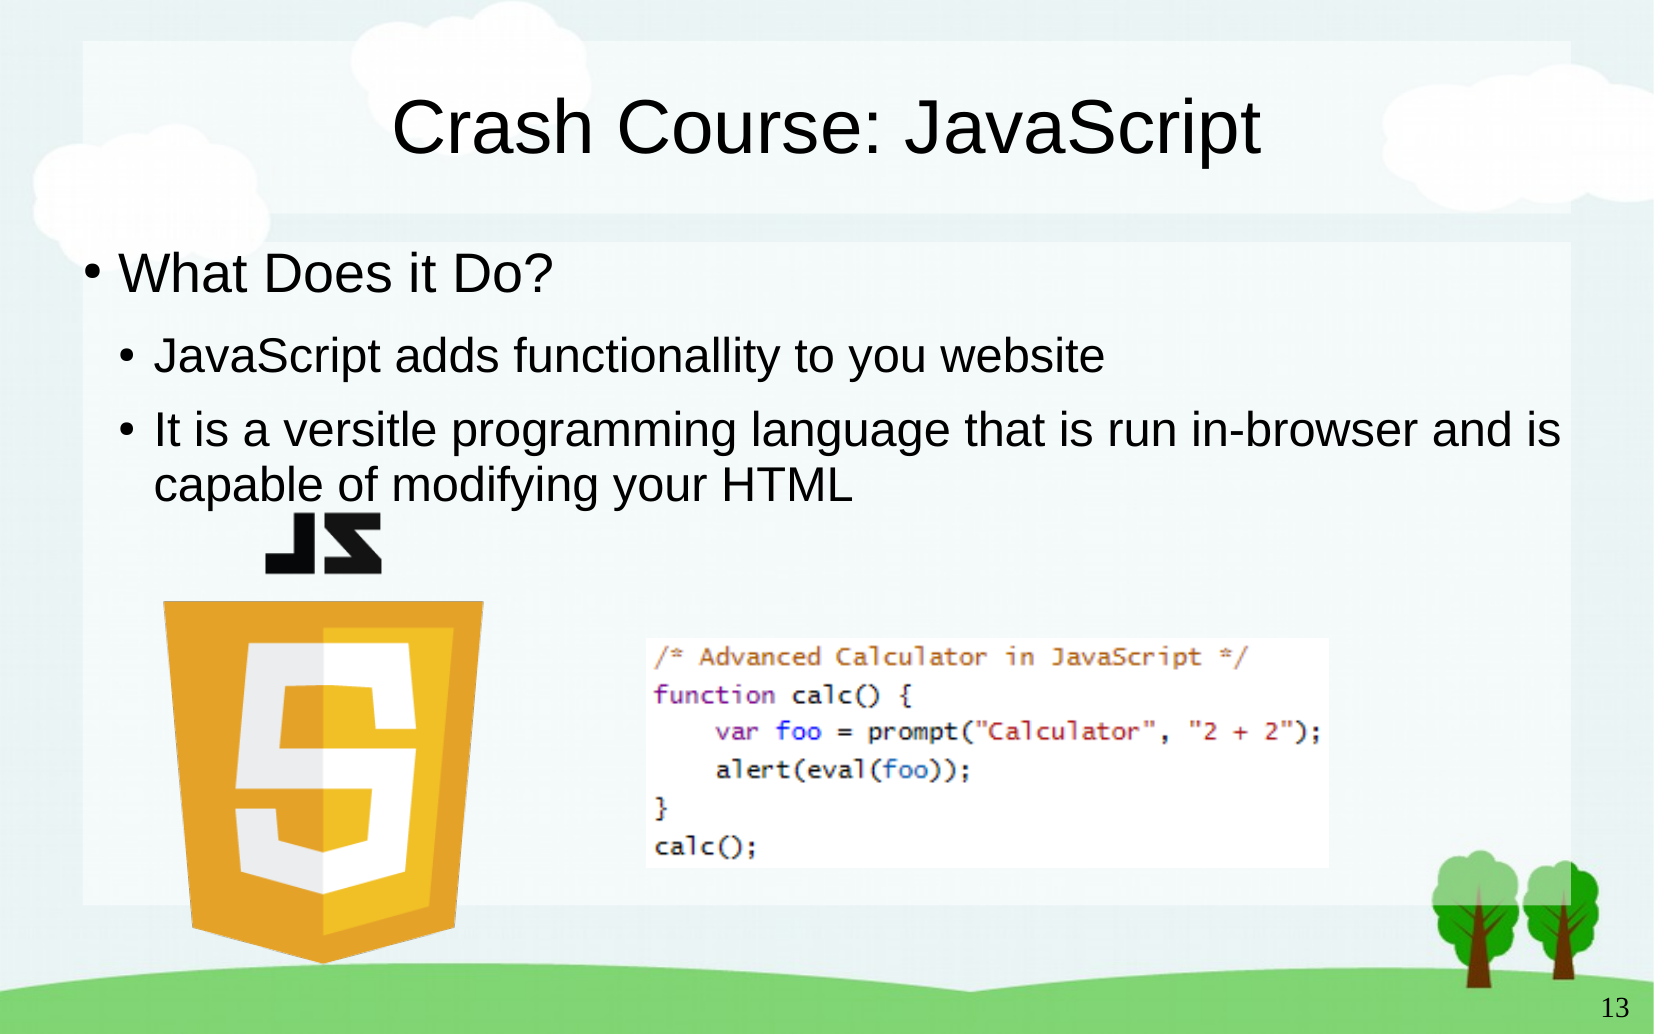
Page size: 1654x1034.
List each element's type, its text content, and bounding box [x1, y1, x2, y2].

picture [0, 0, 1654, 1034]
list What Does it Do? JavaScript adds functionallity to you website It is a versitle programming language that is run in-browser and is capable of modifying your HTML [82, 241, 1571, 906]
title Crash Course: JavaScript [82, 41, 1571, 214]
